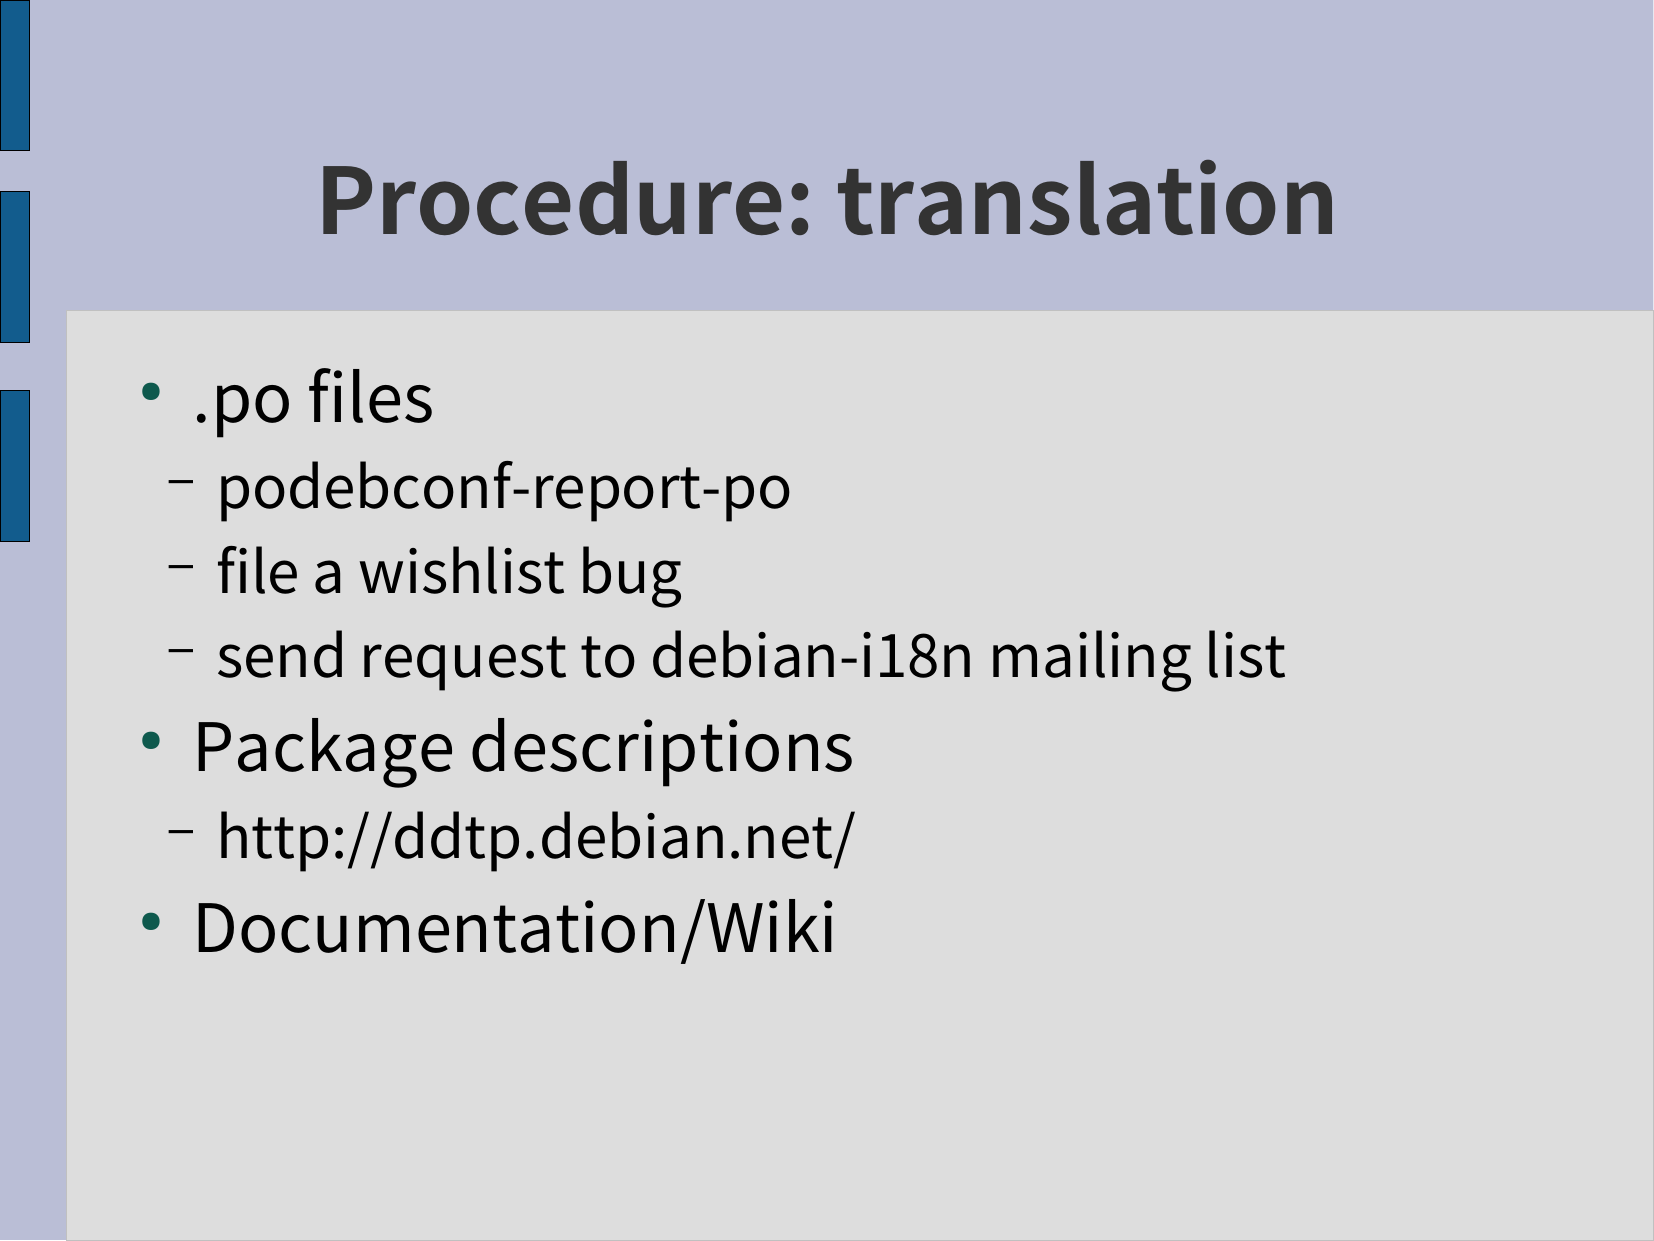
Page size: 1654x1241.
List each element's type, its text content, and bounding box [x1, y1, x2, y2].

title Procedure: translation [121, 91, 1534, 299]
list .po files podebconf-report-po file a wishlist bug send request to debian-i18n mailing list Package descriptions http://ddtp.debian.net/ Documentation/Wiki [121, 344, 1534, 1164]
